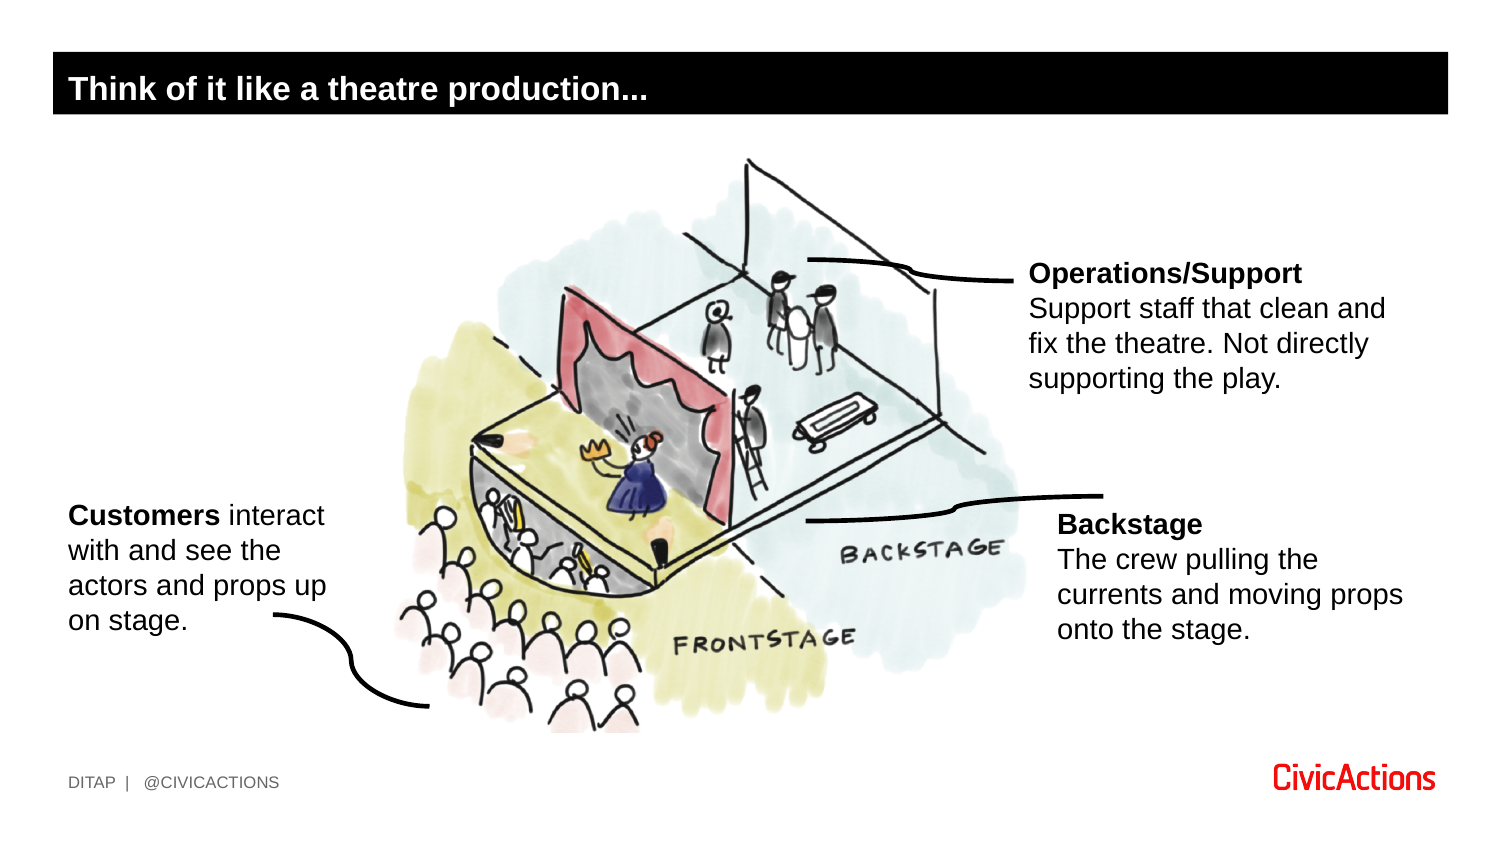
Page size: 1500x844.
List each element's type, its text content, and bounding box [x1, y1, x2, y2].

text_box Backstage The crew pulling the currents and moving props onto the stage. [1042, 490, 1423, 668]
text_box Customers interact with and see the actors and props up on stage. [53, 481, 346, 615]
text_box Operations/Support Support staff that clean and fix the theatre. Not directly supporting the play. [1013, 238, 1436, 323]
picture [350, 131, 1094, 733]
picture [1271, 758, 1438, 795]
title Think of it like a theatre production... [53, 51, 1449, 115]
